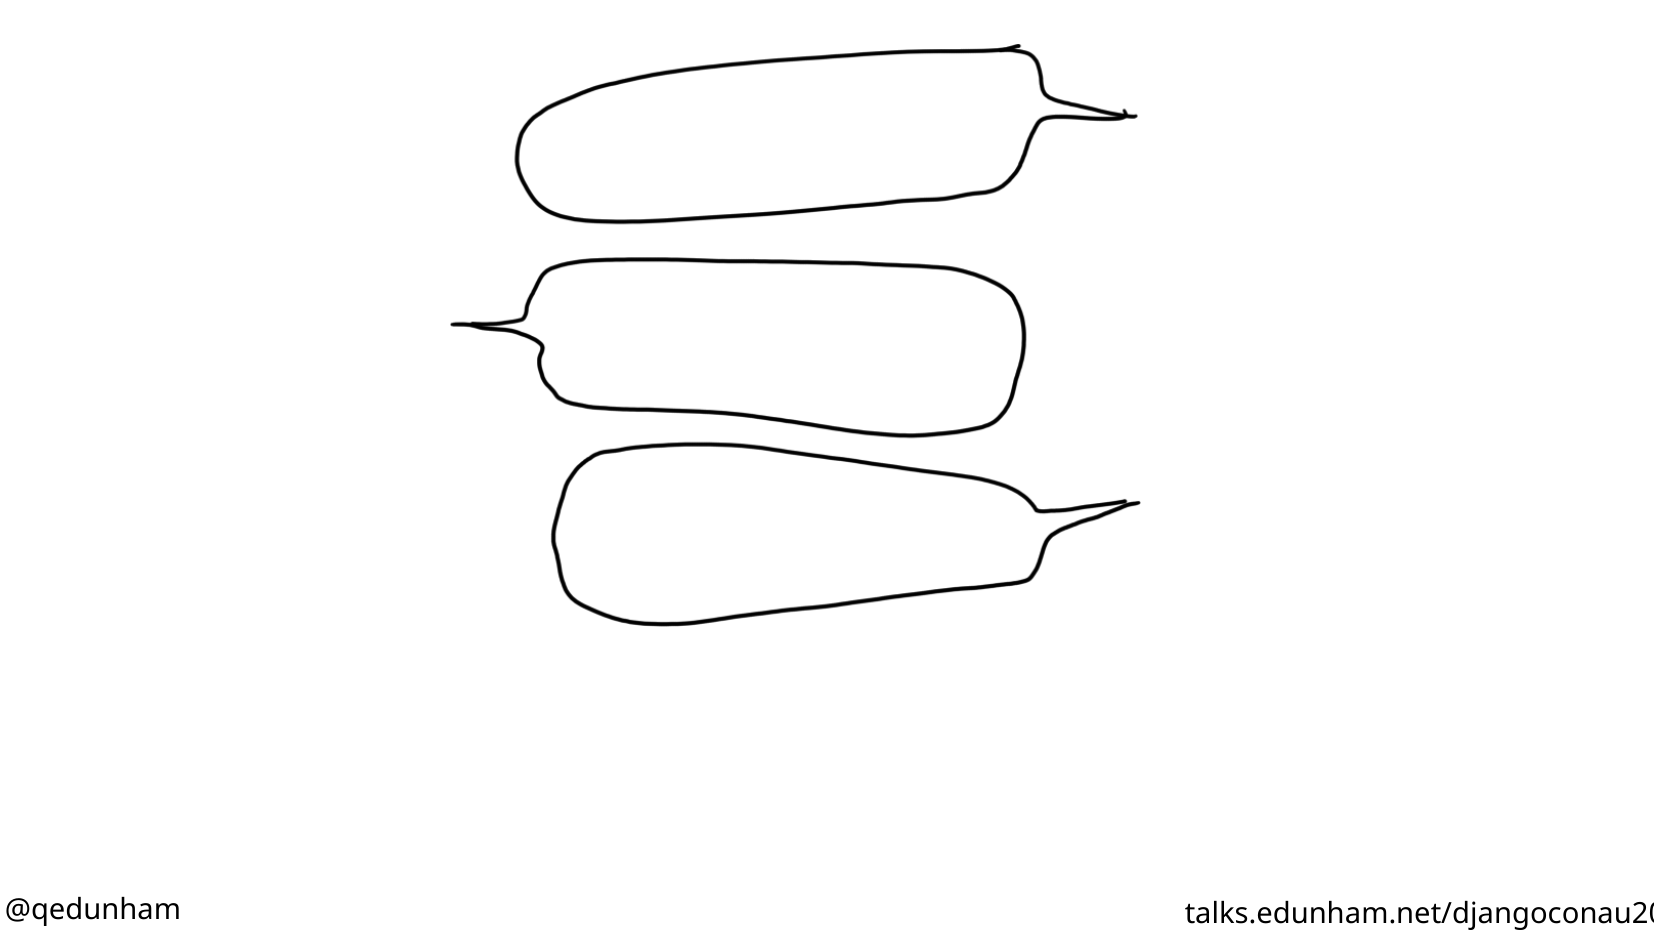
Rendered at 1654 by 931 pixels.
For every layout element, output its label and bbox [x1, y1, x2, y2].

picture [450, 44, 1141, 627]
